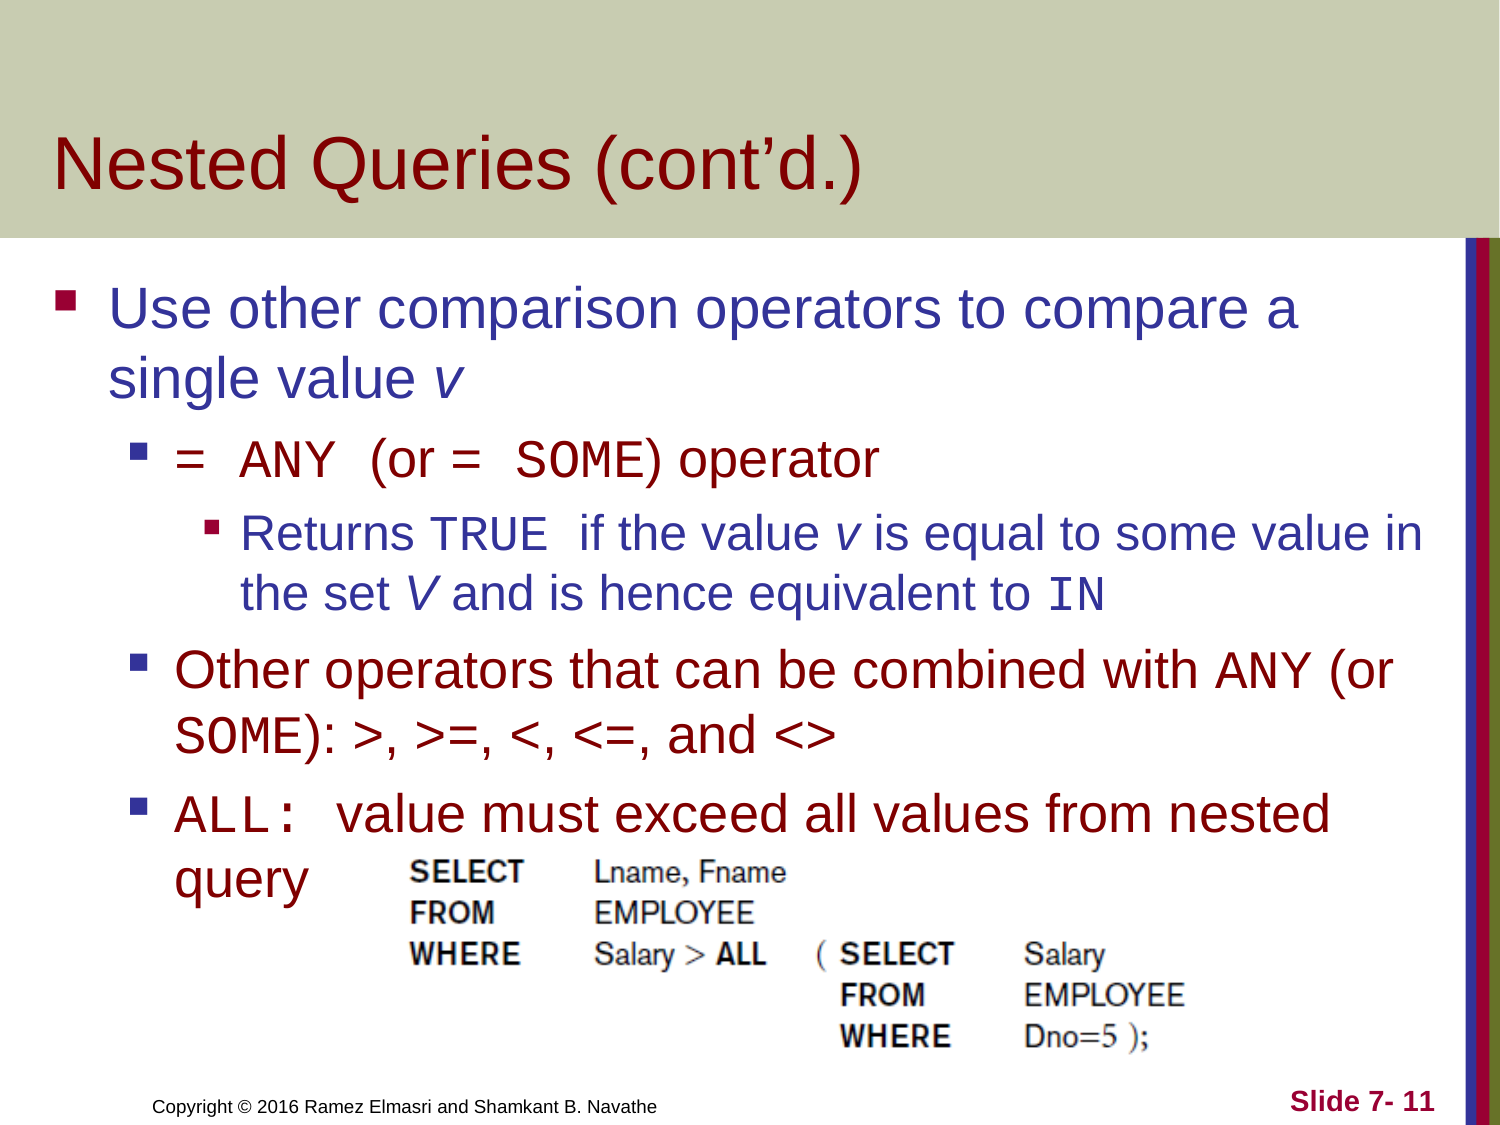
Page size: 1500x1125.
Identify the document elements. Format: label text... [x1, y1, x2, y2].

title Nested Queries (cont’d.) [37, 49, 1317, 213]
text_box Slide 7- 11 [1137, 1050, 1450, 1125]
picture [387, 849, 1224, 1087]
list Use other comparison operators to compare a single value v = ANY (or = SOME) operator Returns TRUE if the value v is equal to some value in the set V and is hence equivalent to IN Other operators that can be combined with ANY (or SOME): >, >=, <, <=, and <> ALL: value must exceed all values from nested query [37, 262, 1450, 968]
